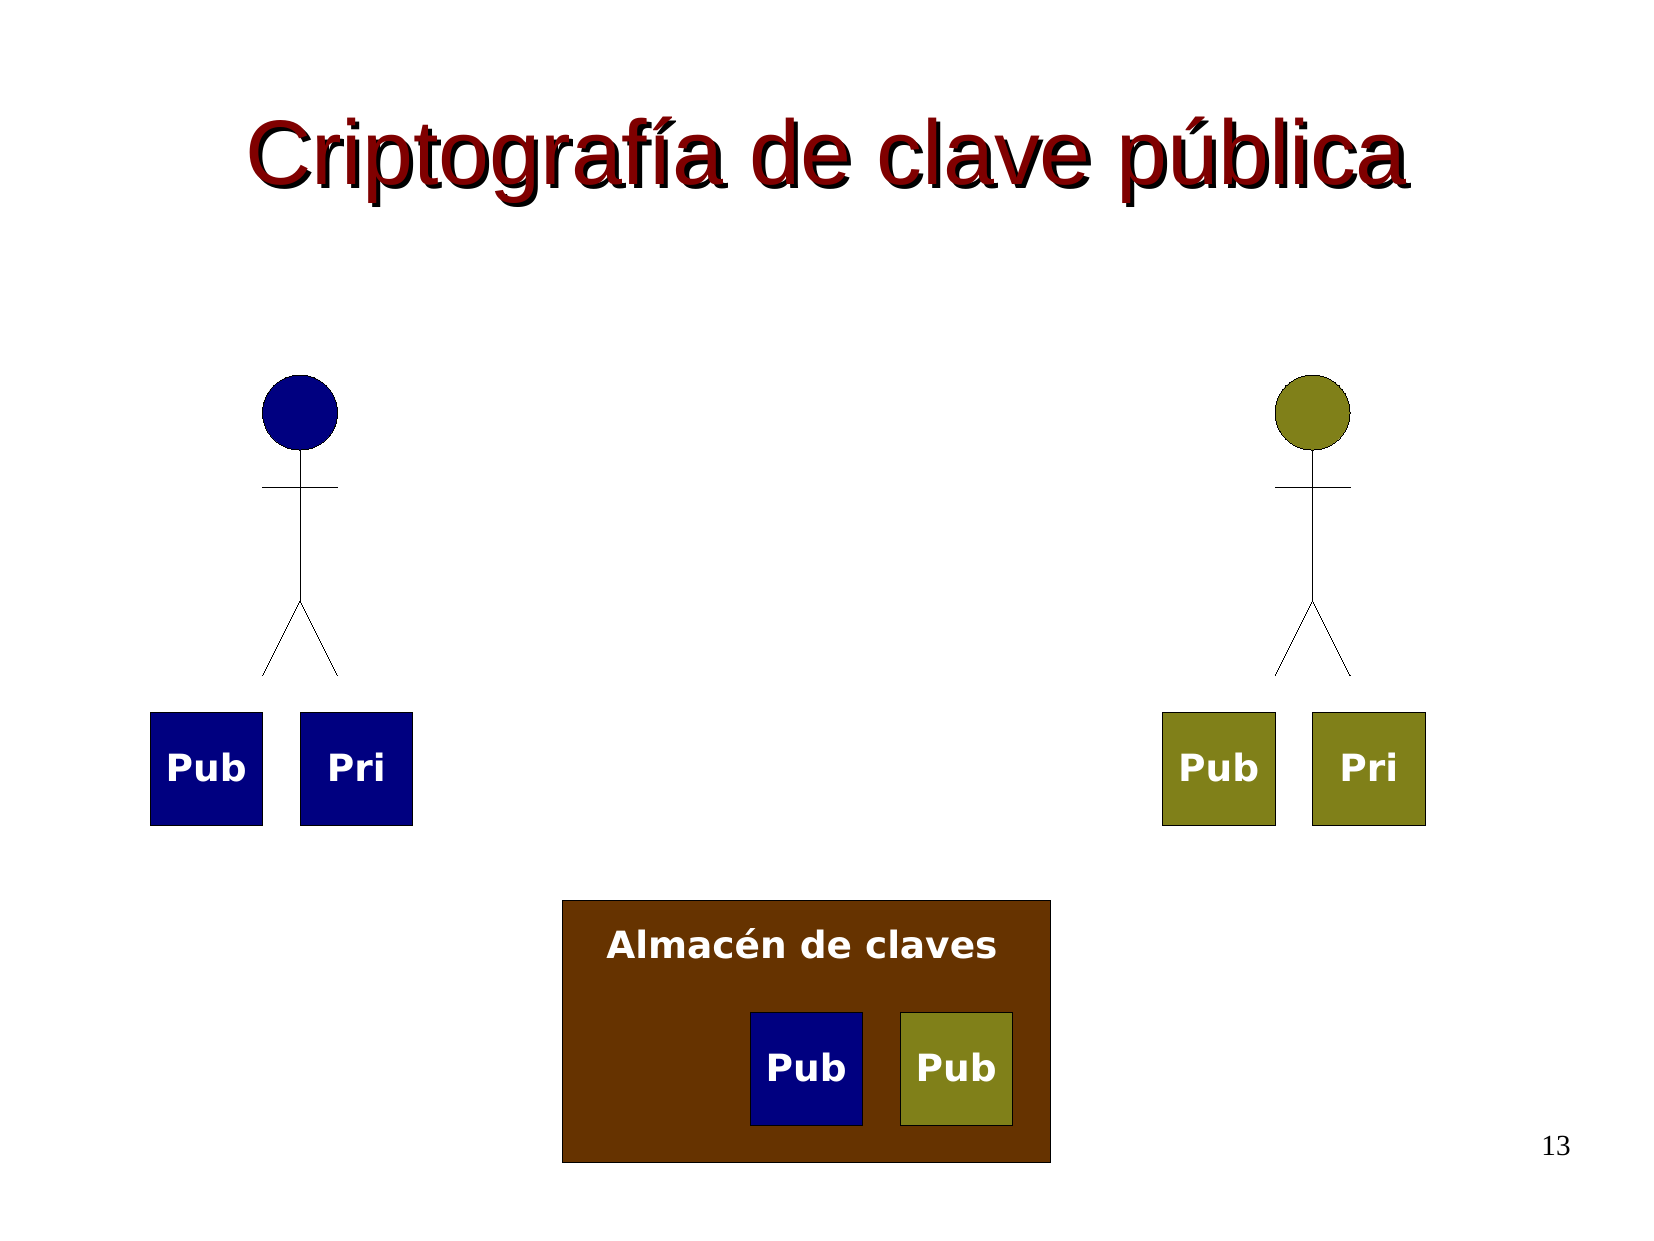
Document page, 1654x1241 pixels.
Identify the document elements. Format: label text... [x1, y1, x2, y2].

text_box Pub [1162, 712, 1276, 826]
text_box [1275, 375, 1351, 451]
text_box [262, 375, 338, 451]
text_box [562, 900, 1051, 1163]
text_box Pri [300, 712, 413, 826]
text_box Almacén de claves [591, 916, 1013, 976]
text_box Pri [1312, 712, 1426, 826]
text_box Pub [150, 712, 263, 826]
title Criptografía de clave pública [82, 49, 1571, 257]
text_box Pub [750, 1012, 863, 1126]
text_box Pub [900, 1012, 1013, 1126]
